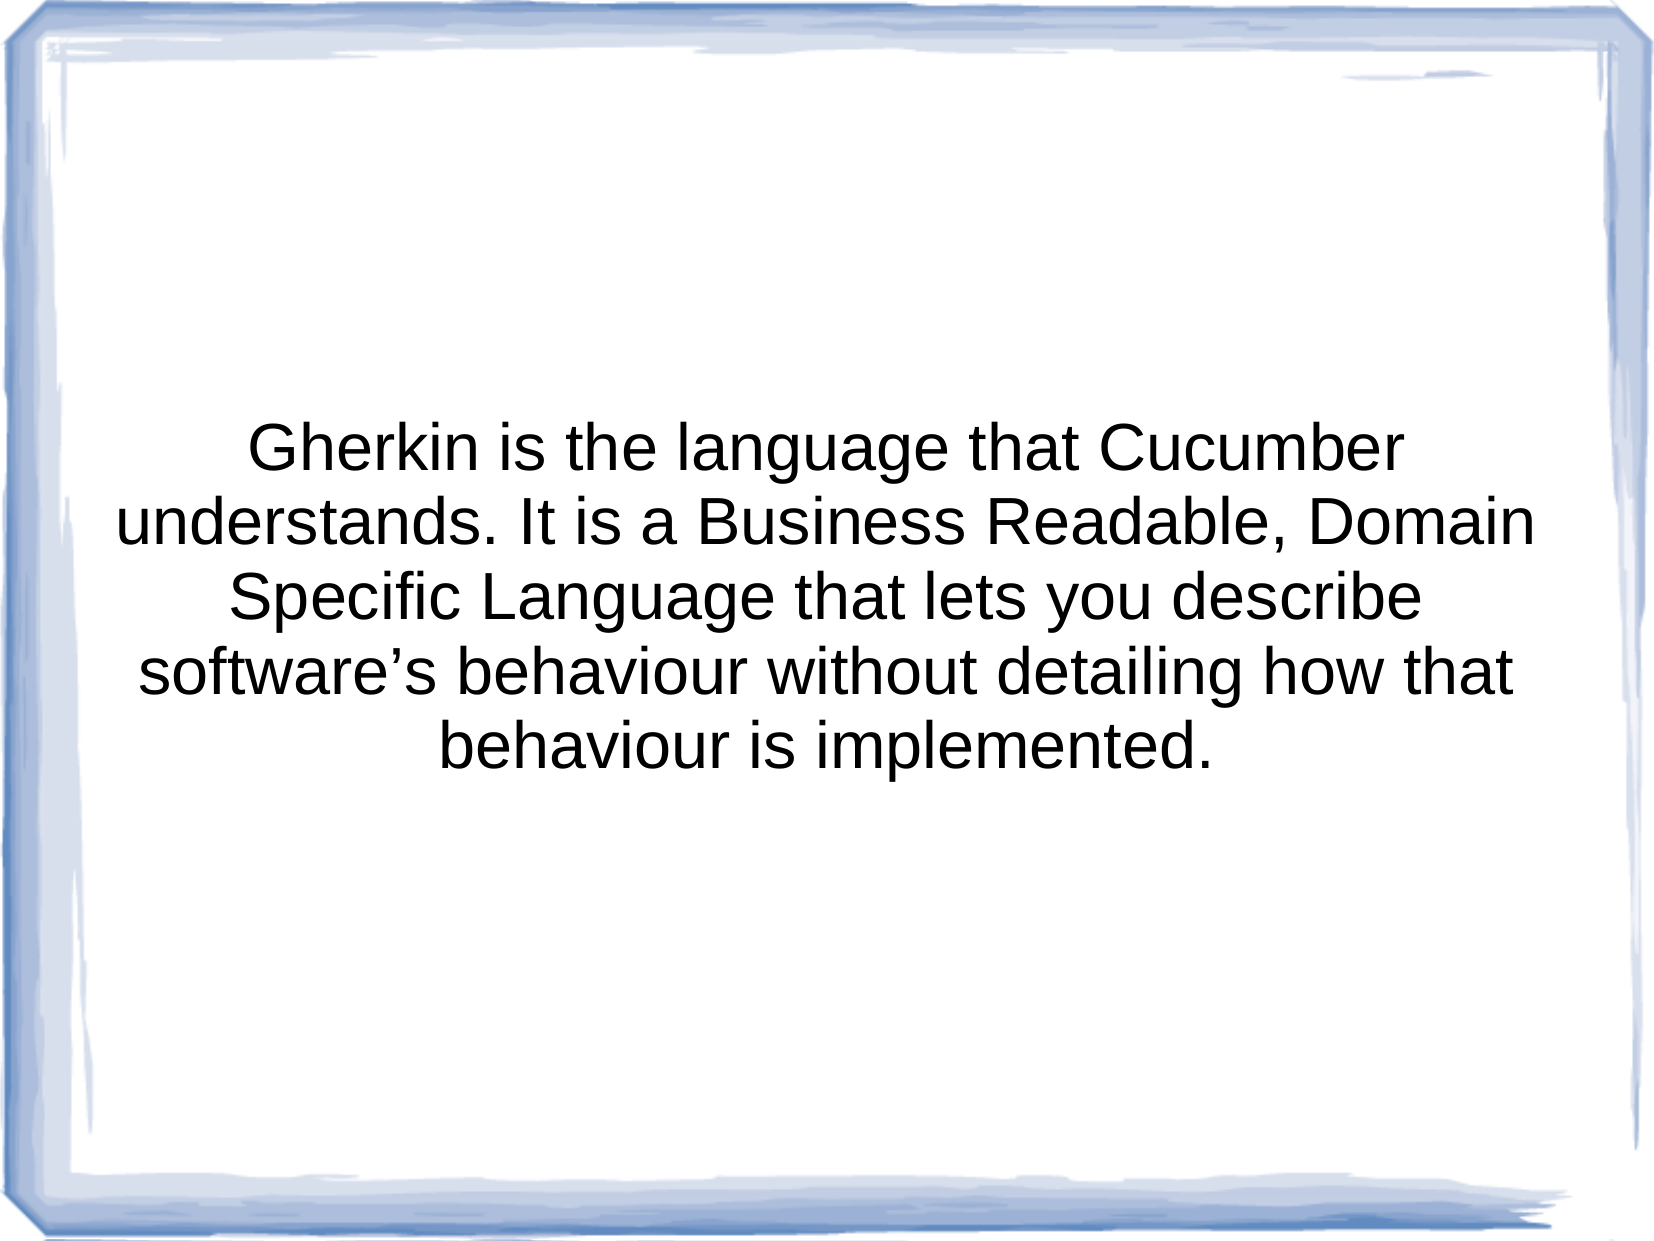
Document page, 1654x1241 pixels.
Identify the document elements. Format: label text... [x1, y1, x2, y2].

subtitle Gherkin is the language that Cucumber understands. It is a Business Readable, Domain Specific Language that lets you describe software’s behaviour without detailing how that behaviour is implemented. [82, 56, 1571, 1136]
picture [0, 0, 1654, 1241]
